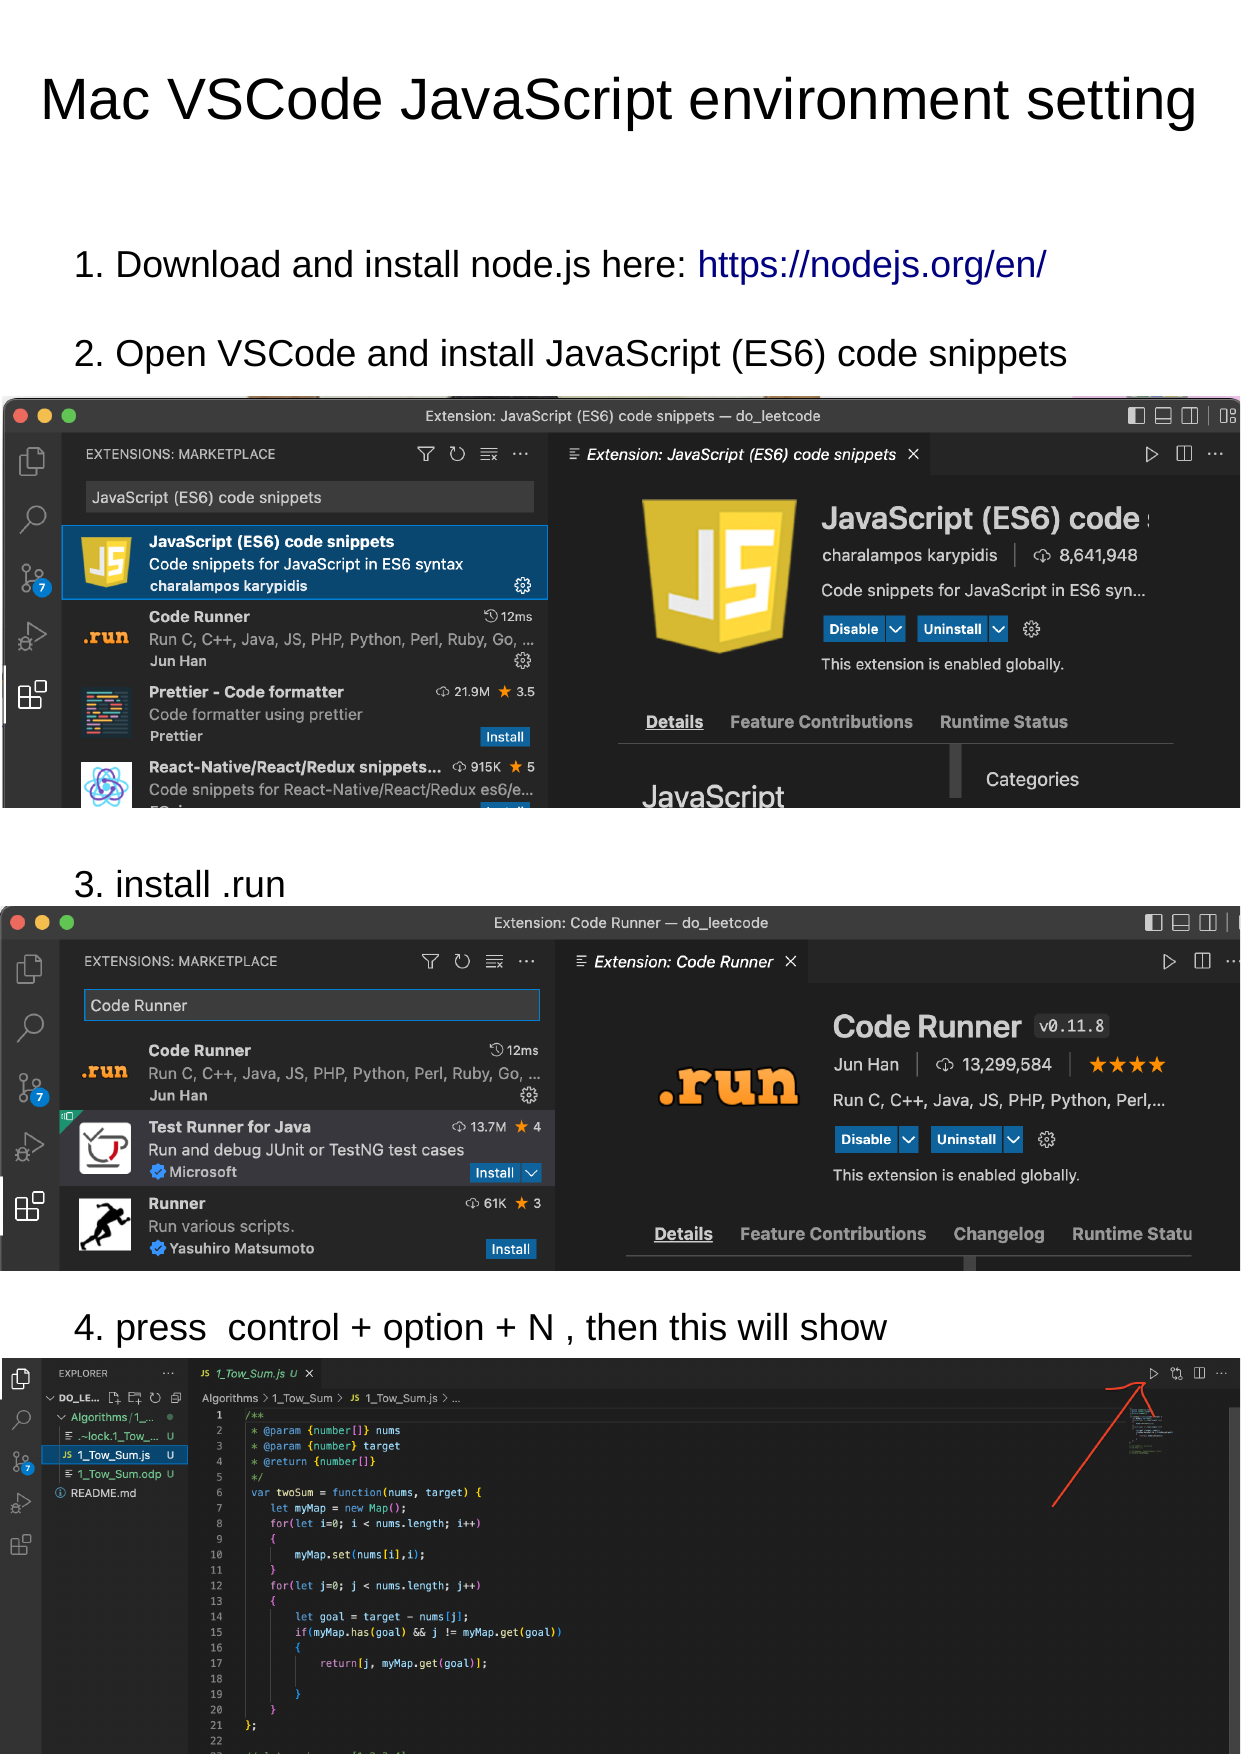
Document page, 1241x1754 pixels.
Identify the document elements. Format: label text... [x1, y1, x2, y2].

text_box 2. Open VSCode and install JavaScript (ES6) code snippets [59, 324, 1093, 396]
text_box 4. press control + option + N , then this will show [59, 1299, 1093, 1358]
text_box 3. install .run [59, 856, 1093, 906]
text_box Mac VSCode JavaScript environment setting [25, 59, 1215, 139]
picture [0, 1358, 1241, 1754]
text_box 1. Download and install node.js here: https://nodejs.org/en/ [59, 236, 1182, 336]
picture [0, 906, 1241, 1271]
picture [2, 396, 1241, 808]
